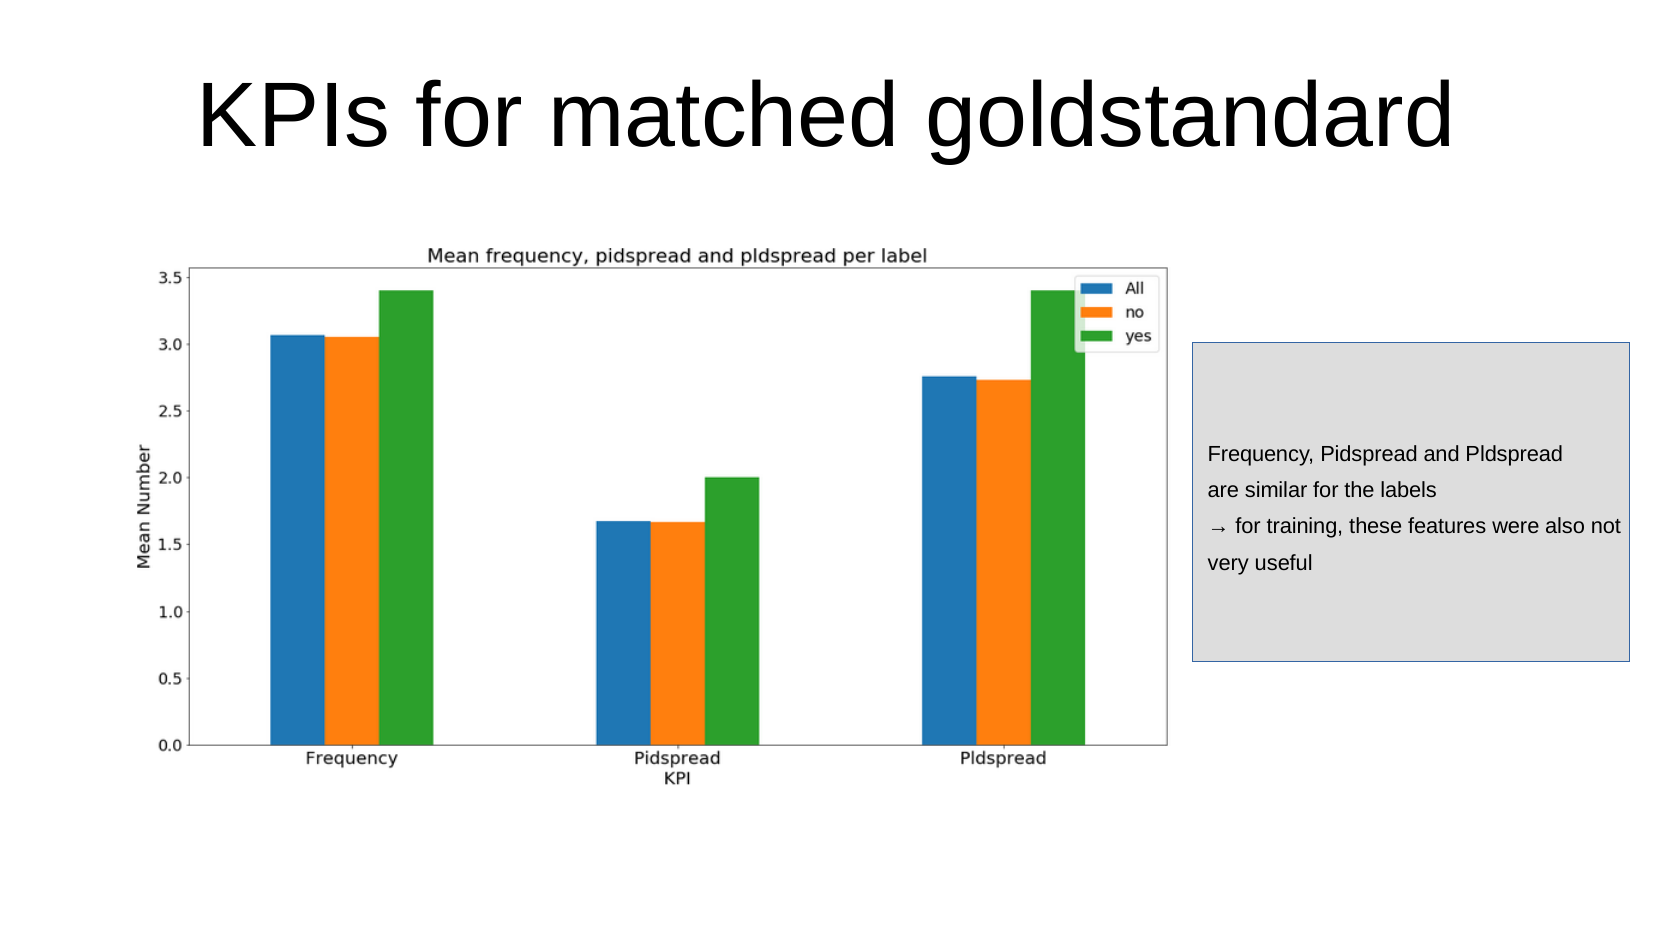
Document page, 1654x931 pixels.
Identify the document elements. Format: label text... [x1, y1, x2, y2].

picture [118, 247, 1180, 788]
text_box Frequency, Pidspread and Pldspread are similar for the labels → for training, these features were also not very useful [1192, 342, 1630, 662]
title KPIs for matched goldstandard [82, 37, 1571, 193]
